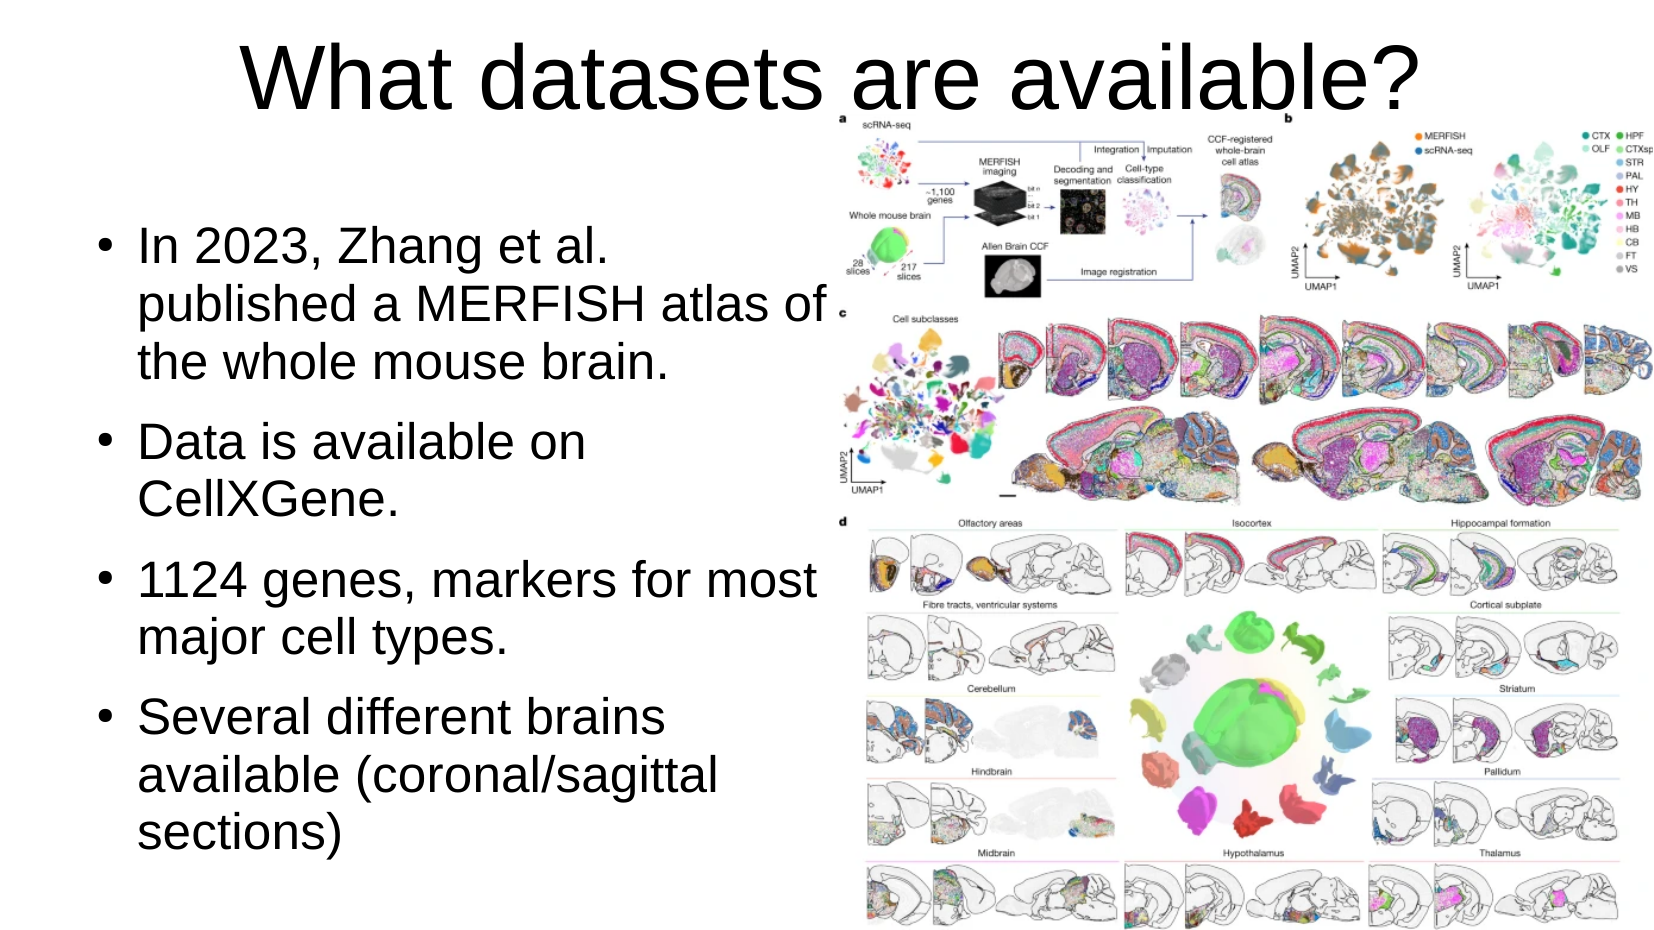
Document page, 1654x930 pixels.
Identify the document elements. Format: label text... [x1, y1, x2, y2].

list In 2023, Zhang et al. published a MERFISH atlas of the whole mouse brain. Data is available on CellXGene. 1124 genes, markers for most major cell types. Several different brains available (coronal/sagittal sections) [82, 217, 839, 863]
picture [839, 112, 1653, 930]
title What datasets are available? [87, 0, 1576, 156]
